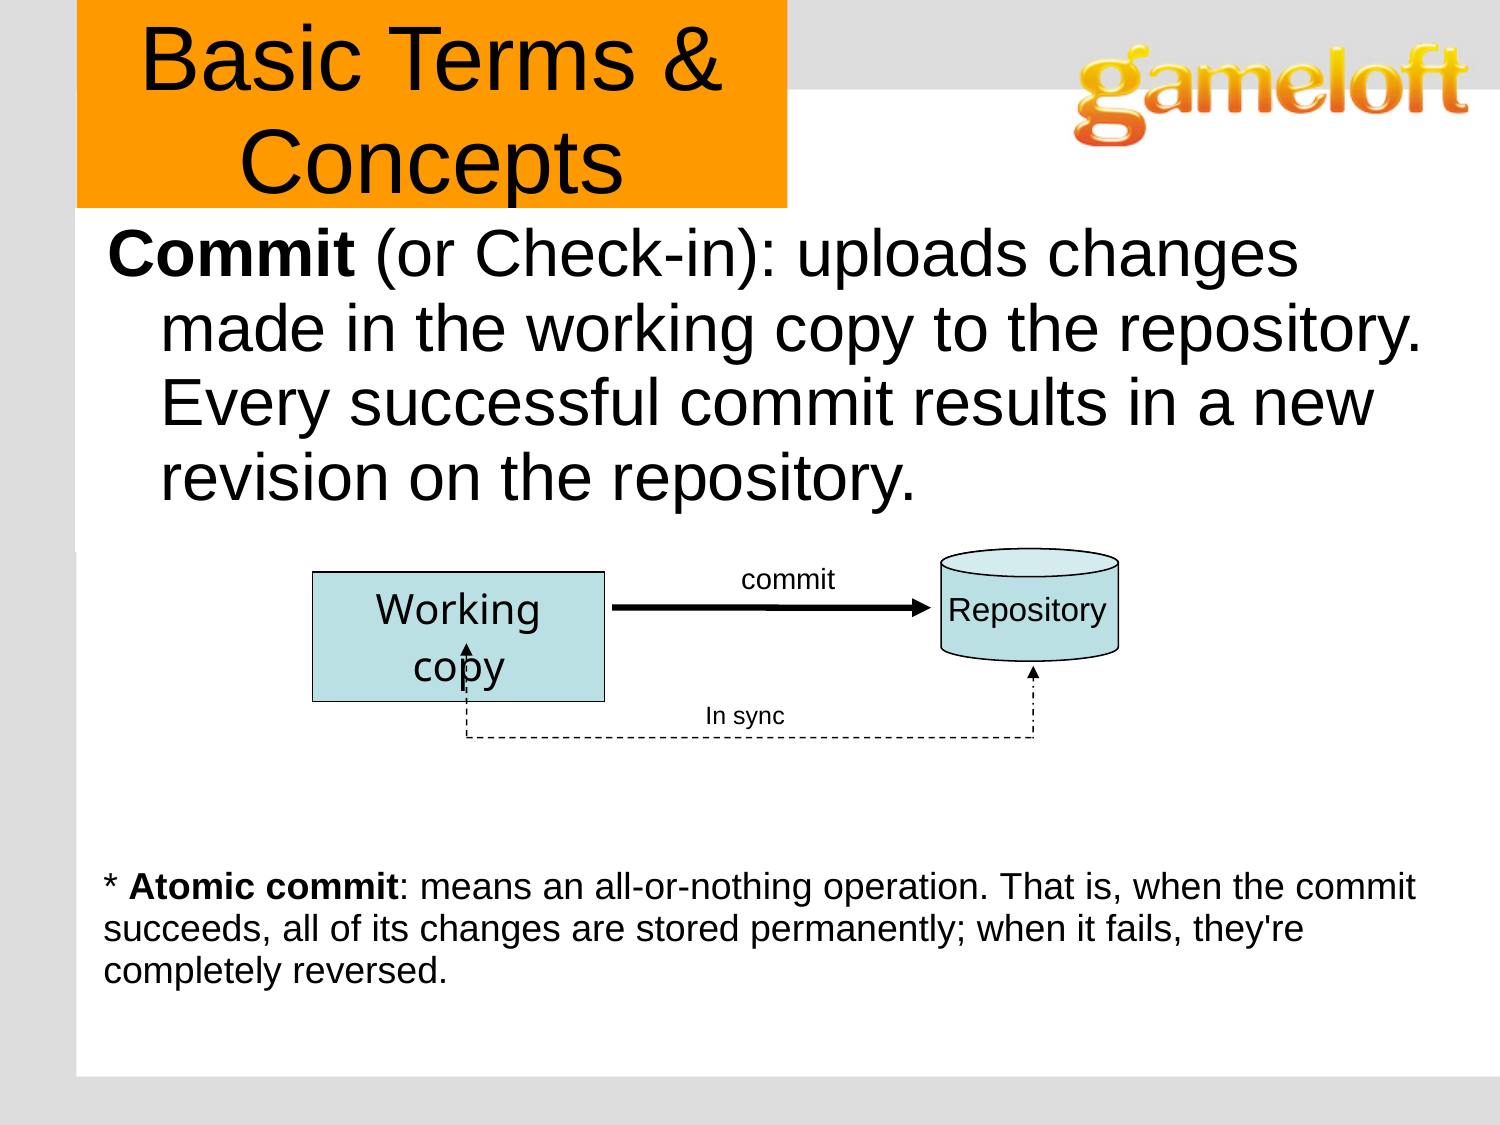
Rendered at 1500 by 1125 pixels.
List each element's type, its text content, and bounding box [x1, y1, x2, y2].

text_box In sync [690, 694, 800, 738]
text_box Working copy [312, 572, 605, 702]
text_box [941, 564, 1119, 584]
text_box commit [726, 554, 857, 604]
picture [0, 0, 1500, 1125]
title Basic Terms & Concepts [76, 0, 788, 208]
text_box * Atomic commit: means an all-or-nothing operation. That is, when the commit succeeds, all of its changes are stored permanently; when it fails, they're completely reversed. [88, 857, 1459, 1000]
list Commit (or Check-in): uploads changes made in the working copy to the repository. Every successful commit results in a new revision on the repository. [75, 208, 1471, 552]
text_box Repository [927, 584, 1128, 637]
text_box [941, 637, 1119, 662]
